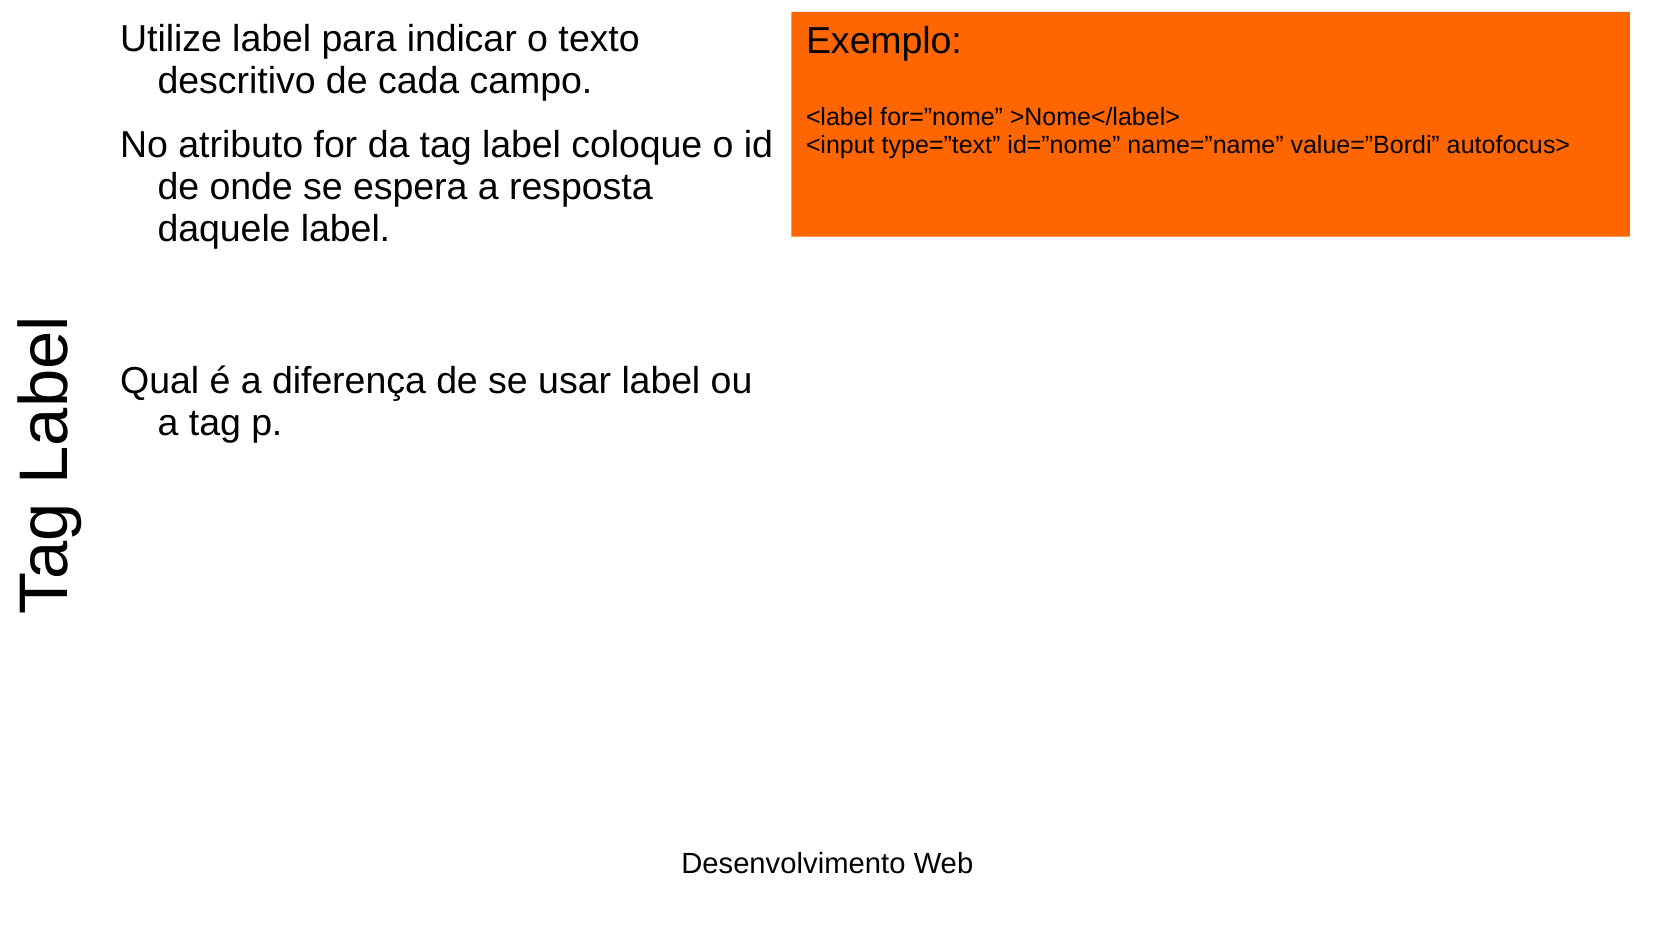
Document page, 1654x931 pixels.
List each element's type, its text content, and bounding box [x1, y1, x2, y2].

text_box Exemplo: <label for=”nome” >Nome</label> <input type=”text” id=”nome” name=”name” value=”Bordi” autofocus> [791, 11, 1630, 237]
title Tag Label [0, 0, 88, 931]
list Utilize label para indicar o texto descritivo de cada campo. No atributo for da tag label coloque o id de onde se espera a resposta daquele label. Qual é a diferença de se usar label ou a tag p. [82, 17, 780, 815]
